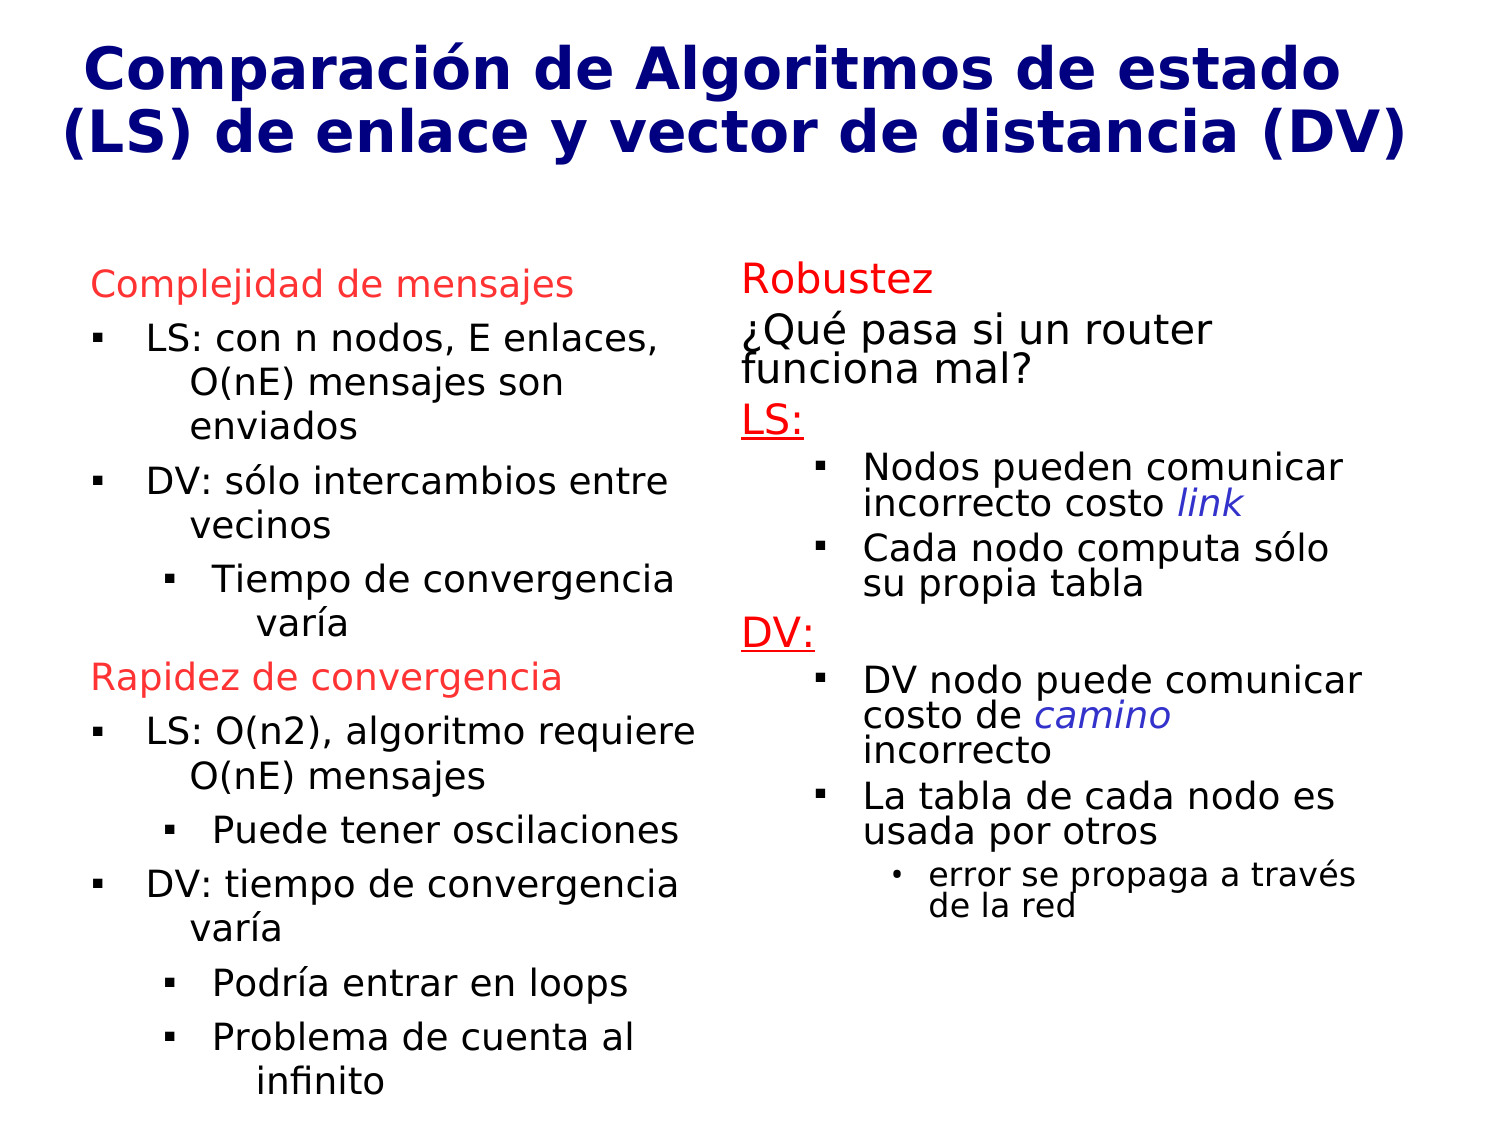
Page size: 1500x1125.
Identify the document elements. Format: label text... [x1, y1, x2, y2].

list Complejidad de mensajes LS: con n nodos, E enlaces, O(nE) mensajes son enviados DV: sólo intercambios entre vecinos Tiempo de convergencia varía Rapidez de convergencia LS: O(n2), algoritmo requiere O(nE) mensajes Puede tener oscilaciones DV: tiempo de convergencia varía Podría entrar en loops Problema de cuenta al infinito [87, 262, 710, 1098]
title Comparación de Algoritmos de estado (LS) de enlace y vector de distancia (DV) [46, 1, 1500, 204]
list Robustez ¿Qué pasa si un router funciona mal? LS: Nodos pueden comunicar incorrecto costo link Cada nodo computa sólo su propia tabla DV: DV nodo puede comunicar costo de camino incorrecto La tabla de cada nodo es usada por otros error se propaga a través de la red [740, 262, 1363, 1026]
